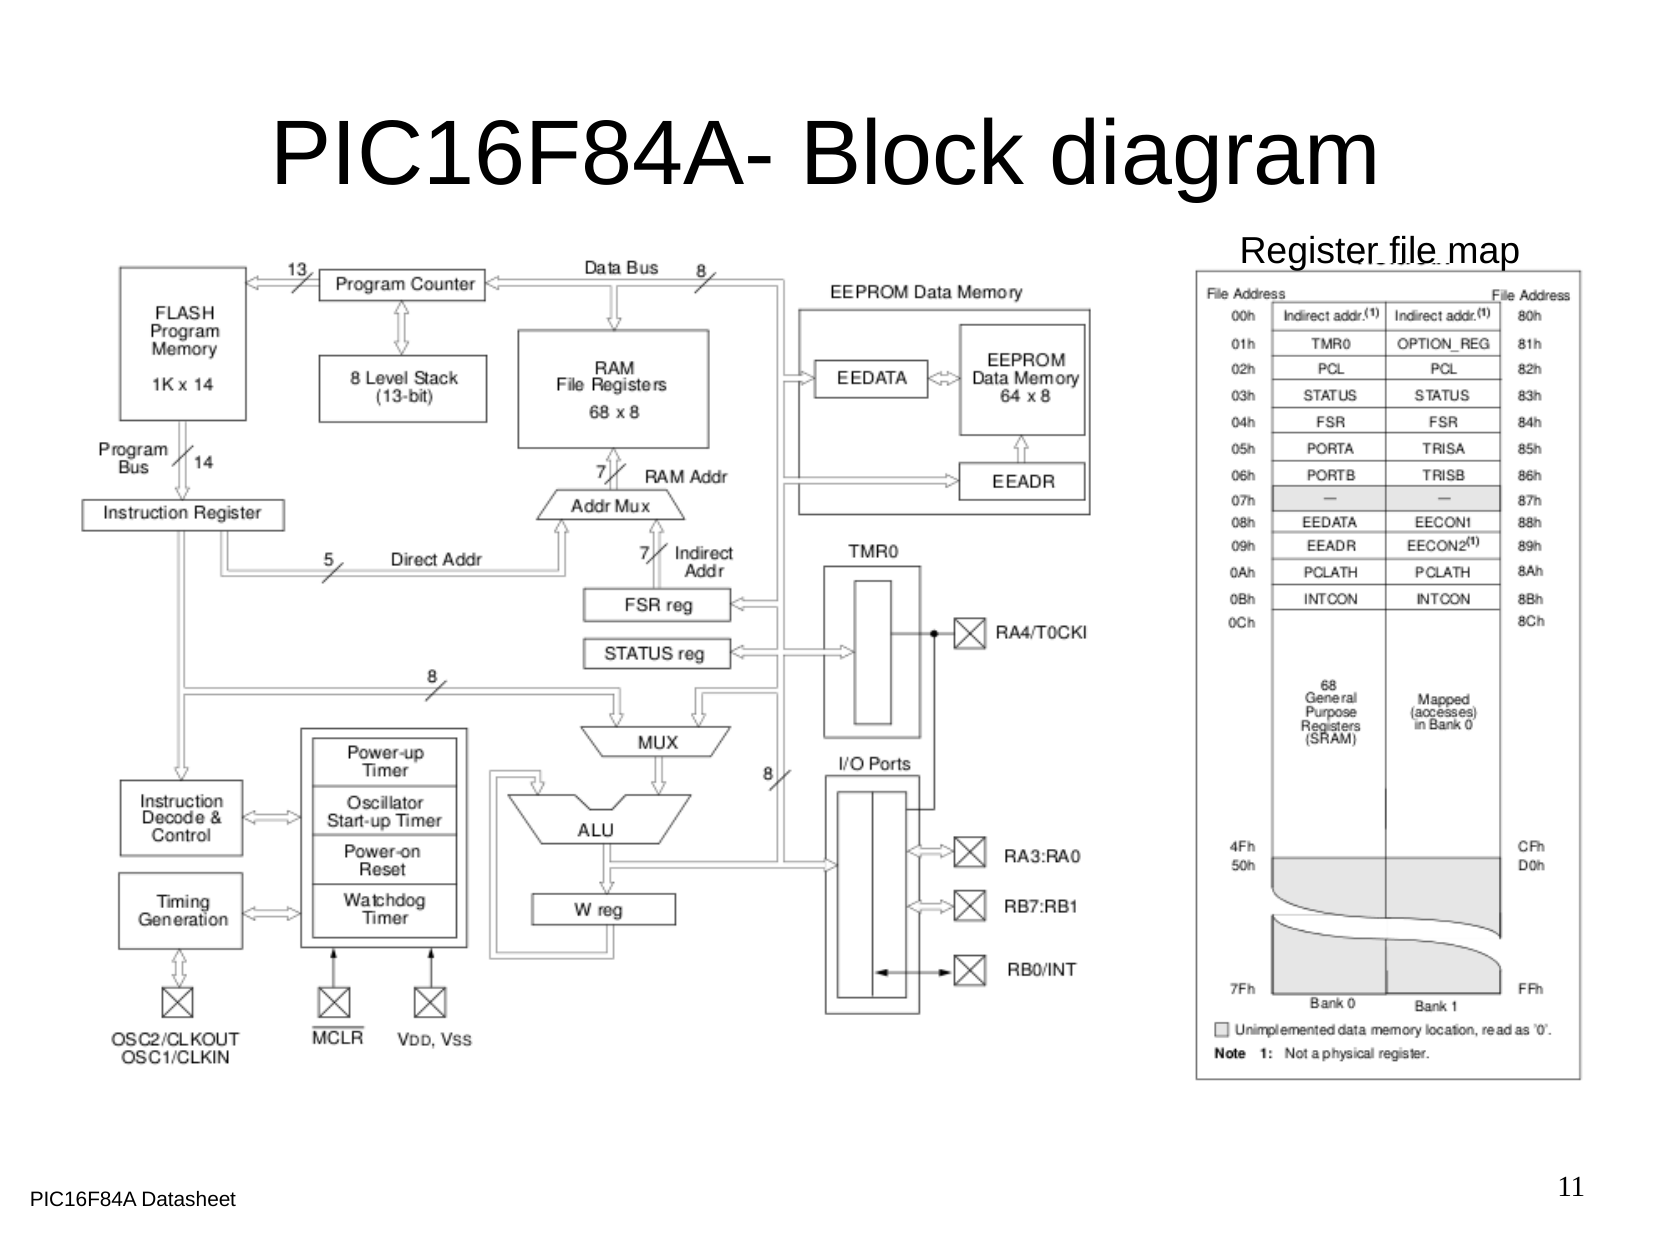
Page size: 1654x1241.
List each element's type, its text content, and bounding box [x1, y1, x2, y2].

text_box Register file map [1155, 221, 1606, 279]
picture [60, 240, 1101, 1075]
text_box PIC16F84A Datasheet [15, 1180, 271, 1219]
picture [1185, 279, 1595, 1096]
title PIC16F84A- Block diagram [82, 49, 1571, 257]
